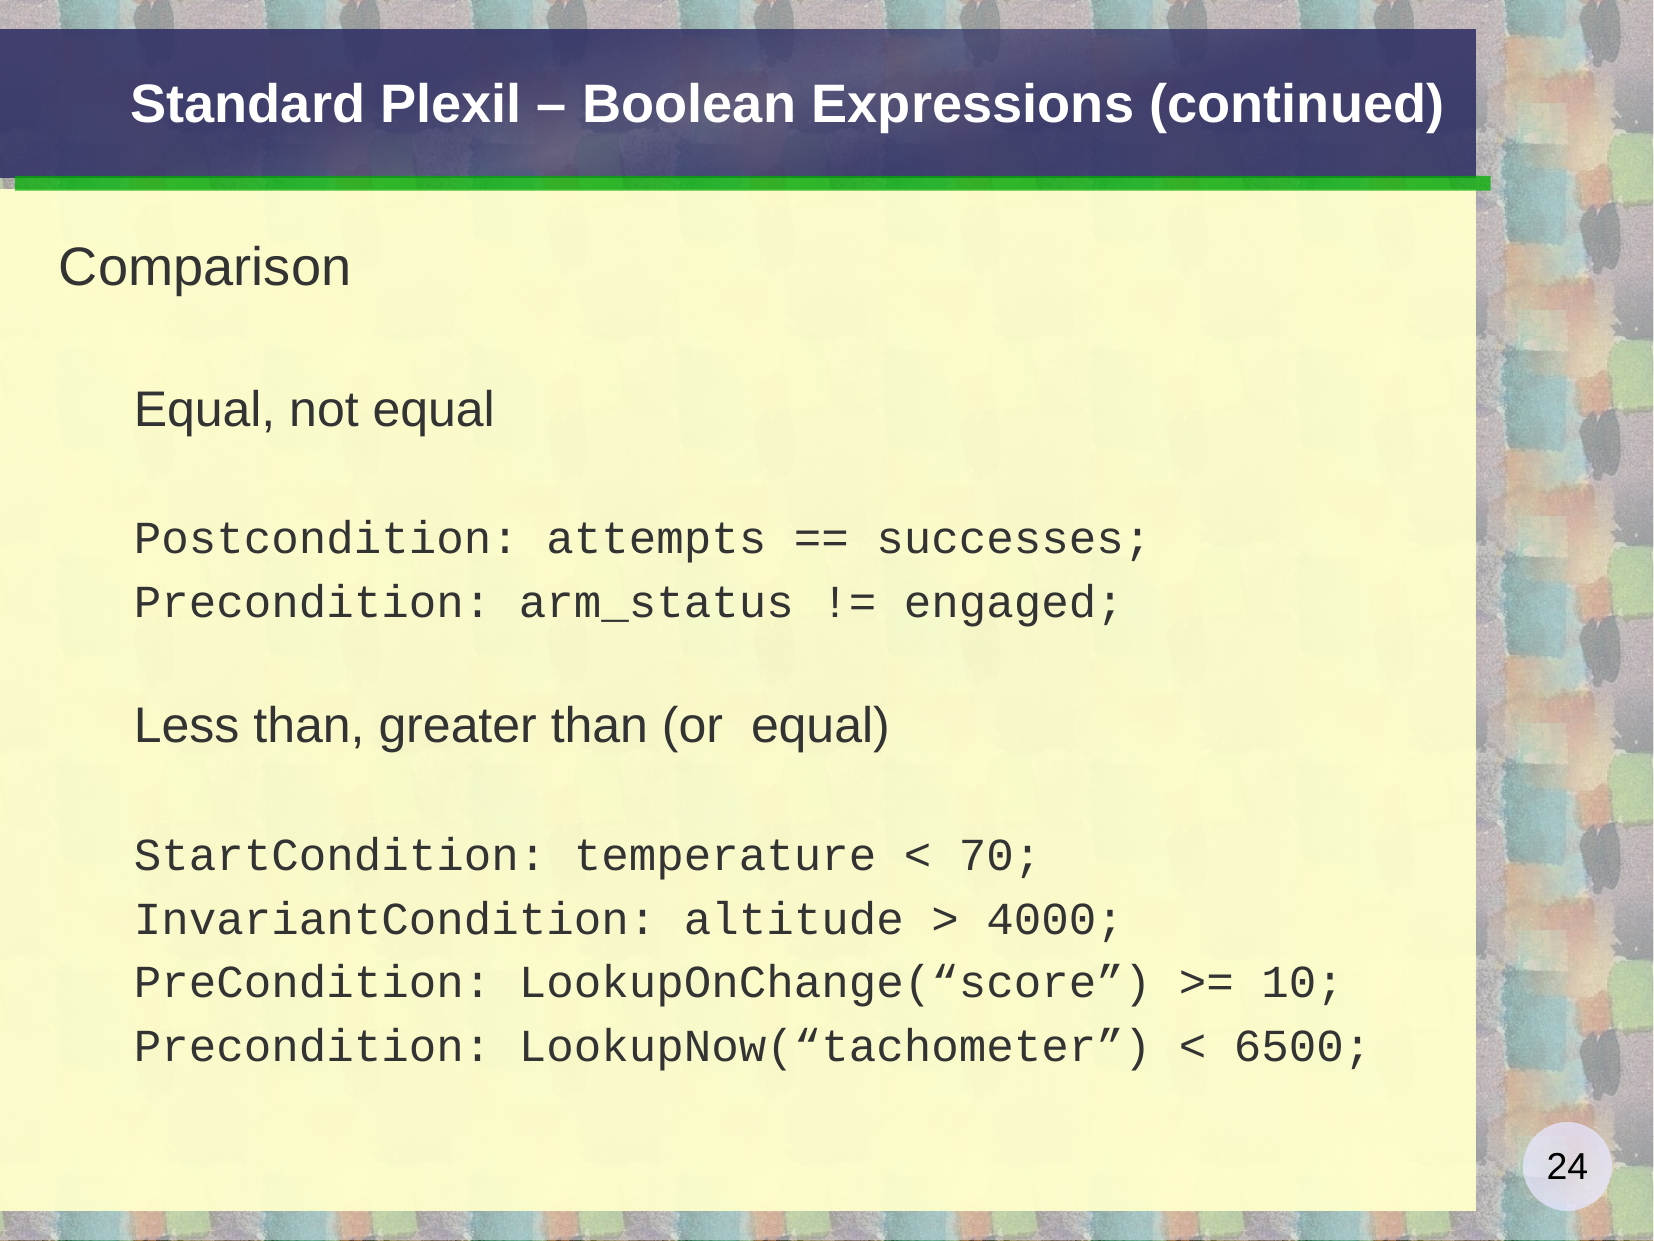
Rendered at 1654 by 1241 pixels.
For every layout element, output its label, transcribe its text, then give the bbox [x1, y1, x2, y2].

title Standard Plexil – Boolean Expressions (continued) [29, 66, 1447, 141]
list Comparison Equal, not equal Postcondition: attempts == successes; Precondition: arm_status != engaged; Less than, greater than (or equal) StartCondition: temperature < 70; InvariantCondition: altitude > 4000; PreCondition: LookupOnChange(“score”) >= 10; Precondition: LookupNow(“tachometer”) < 6500; [58, 236, 1417, 1167]
